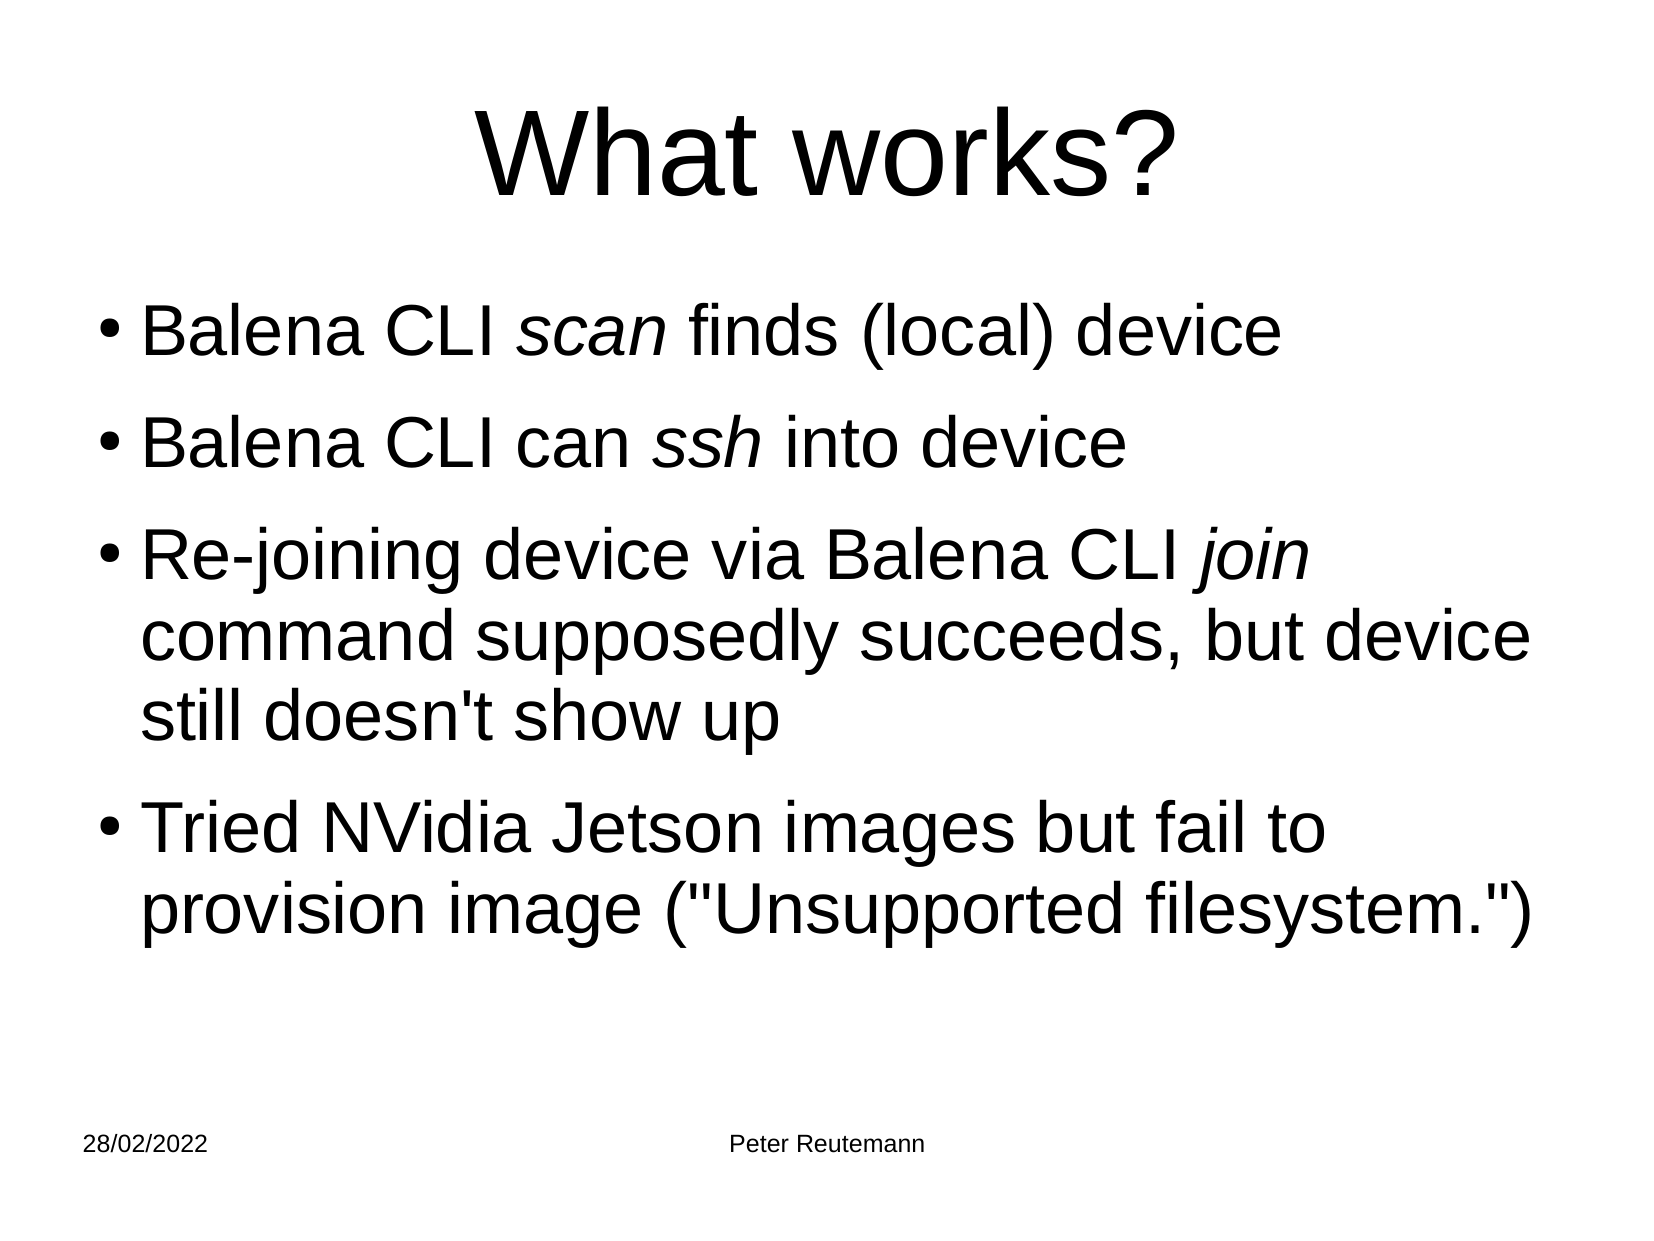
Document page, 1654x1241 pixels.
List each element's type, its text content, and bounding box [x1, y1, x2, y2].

title What works? [82, 49, 1571, 257]
list Balena CLI scan finds (local) device Balena CLI can ssh into device Re-joining device via Balena CLI join command supposedly succeeds, but device still doesn't show up Tried NVidia Jetson images but fail to provision image ("Unsupported filesystem.") [82, 290, 1571, 1010]
